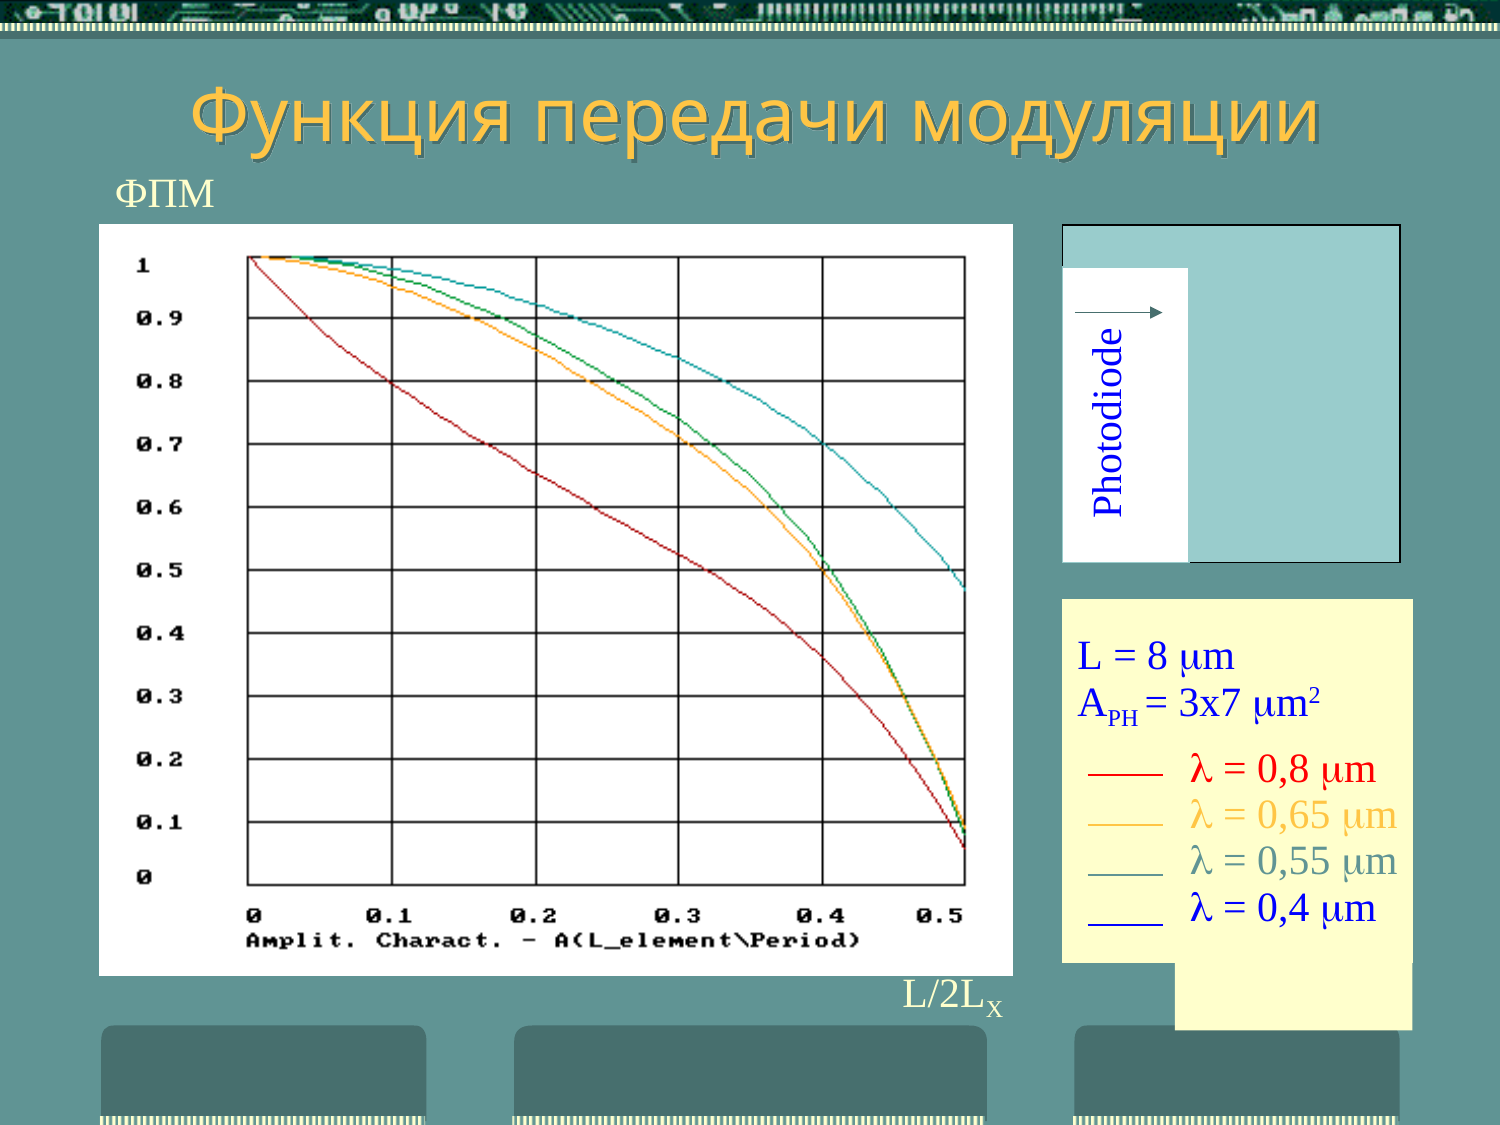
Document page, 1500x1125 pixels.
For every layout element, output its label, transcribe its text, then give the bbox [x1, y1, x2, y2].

text_box [1062, 740, 1174, 963]
text_box ФПМ [99, 162, 251, 225]
picture [99, 224, 1013, 976]
picture [0, 0, 1500, 31]
text_box  = 0,8 m  = 0,65 m  = 0,55 m  = 0,4 m [1174, 737, 1413, 1031]
text_box L/2LX [887, 962, 1038, 1031]
text_box Photodiode [1075, 313, 1152, 534]
text_box Photodiode [1075, 308, 1150, 312]
picture [512, 1116, 985, 1125]
text_box L = 8 m APH = 3x7 m2 [1062, 624, 1363, 740]
text_box [1062, 224, 1400, 563]
text_box [1062, 600, 1413, 737]
picture [99, 1116, 426, 1125]
picture [1073, 1116, 1399, 1125]
